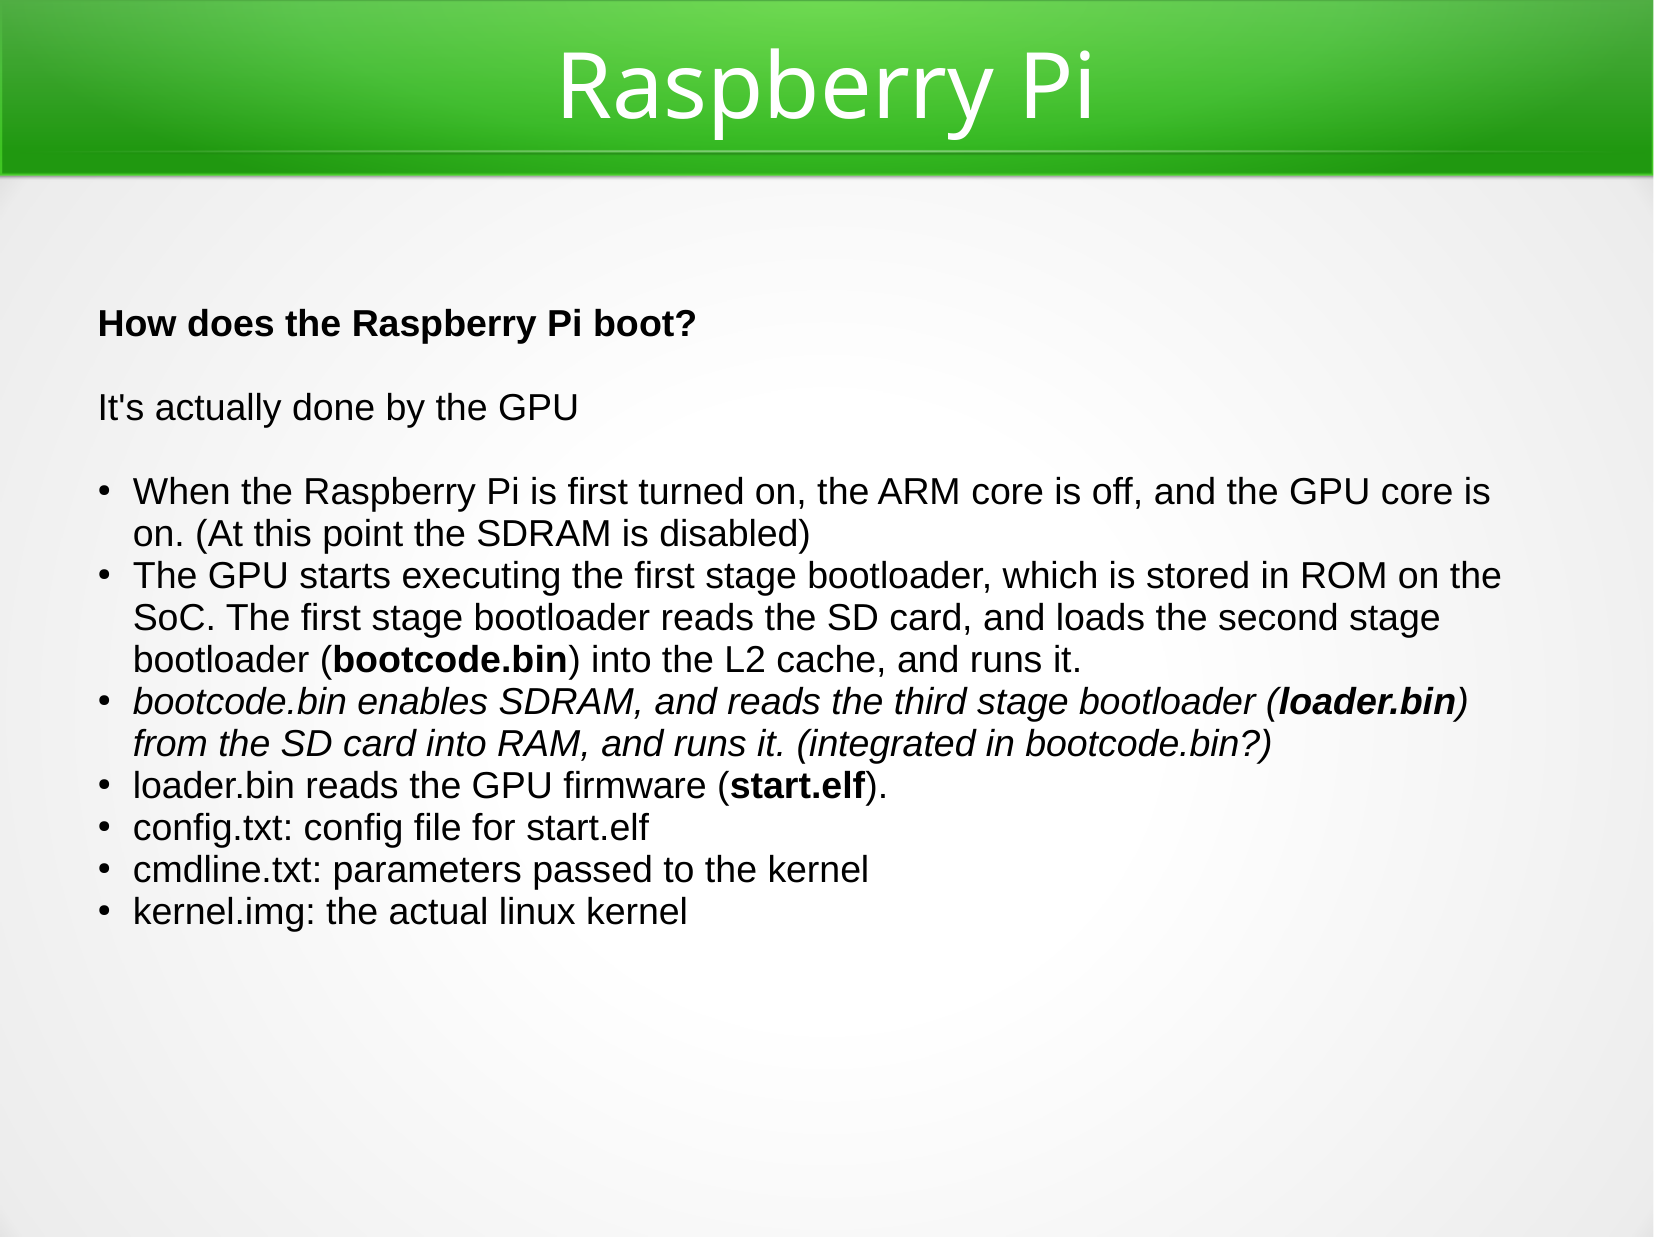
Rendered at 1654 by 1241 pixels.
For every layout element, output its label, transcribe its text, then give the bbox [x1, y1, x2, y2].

title Raspberry Pi [82, 11, 1571, 154]
text_box How does the Raspberry Pi boot? It's actually done by the GPU When the Raspberry Pi is first turned on, the ARM core is off, and the GPU core is on. (At this point the SDRAM is disabled) The GPU starts executing the first stage bootloader, which is stored in ROM on the SoC. The first stage bootloader reads the SD card, and loads the second stage bootloader (bootcode.bin) into the L2 cache, and runs it. bootcode.bin enables SDRAM, and reads the third stage bootloader (loader.bin) from the SD card into RAM, and runs it. (integrated in bootcode.bin?) loader.bin reads the GPU firmware (start.elf). config.txt: config file for start.elf cmdline.txt: parameters passed to the kernel kernel.img: the actual linux kernel [82, 295, 1548, 1099]
picture [0, 0, 1654, 1237]
